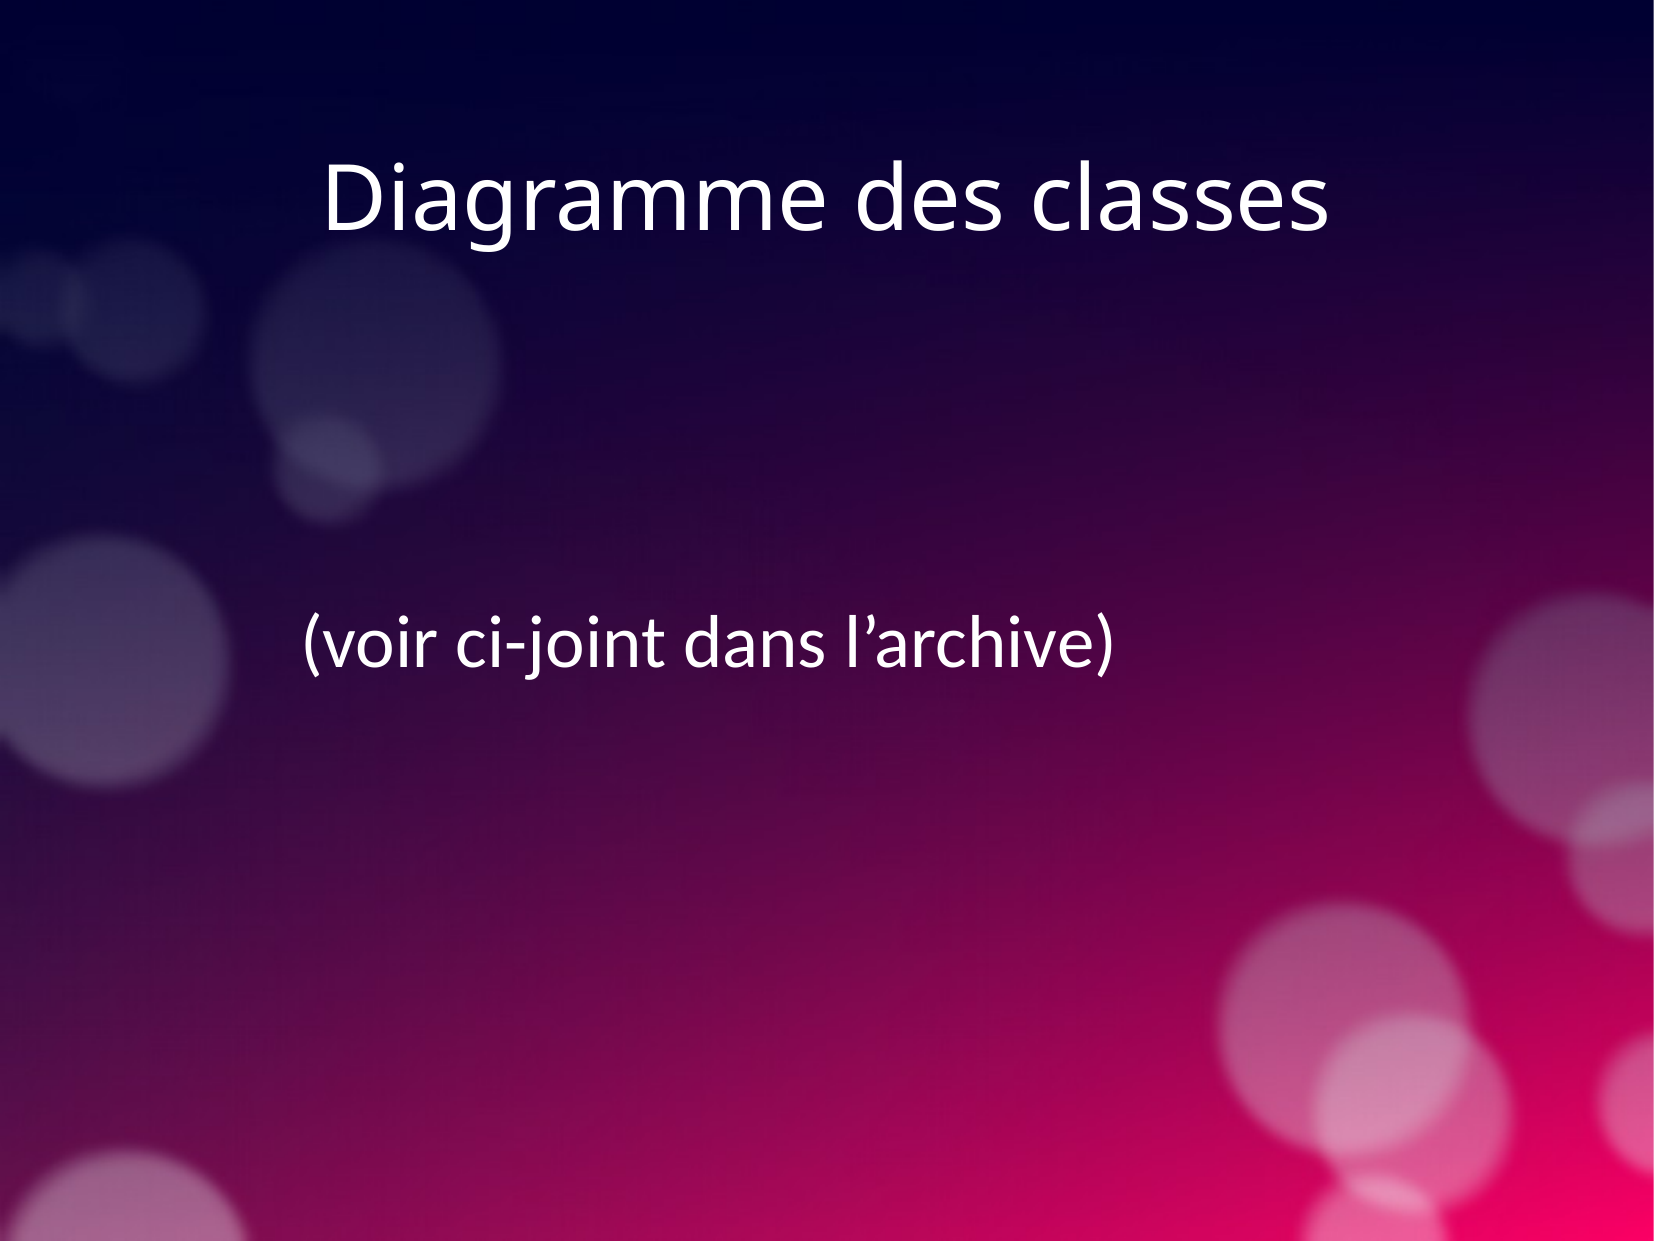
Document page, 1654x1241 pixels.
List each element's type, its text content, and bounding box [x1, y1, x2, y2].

text_box (voir ci-joint dans l’archive) [285, 584, 1411, 781]
text_box Diagramme des classes [227, 131, 1426, 258]
picture [0, 0, 1654, 1241]
